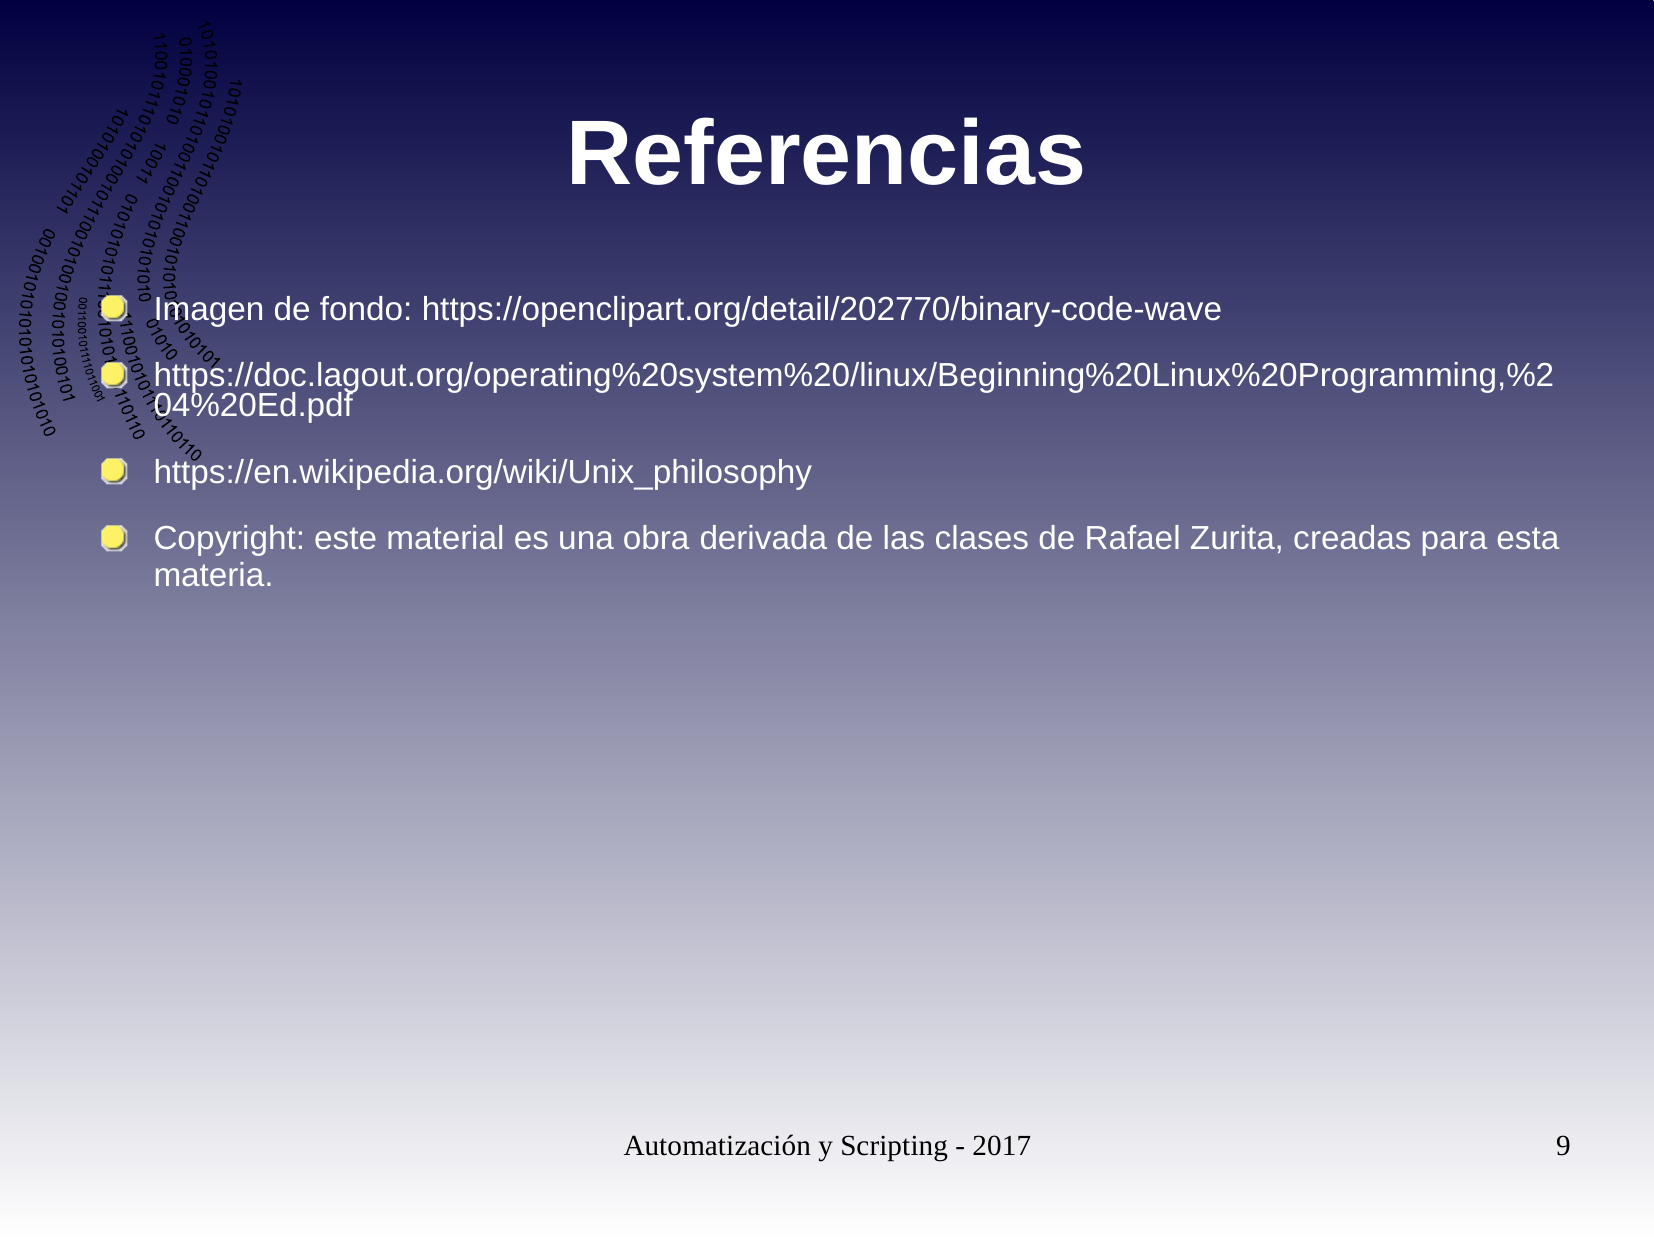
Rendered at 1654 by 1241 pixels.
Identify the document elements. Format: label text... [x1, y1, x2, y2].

list Imagen de fondo: https://openclipart.org/detail/202770/binary-code-wave https://doc.lagout.org/operating%20system%20/linux/Beginning%20Linux%20Programming,%204%20Ed.pdf https://en.wikipedia.org/wiki/Unix_philosophy Copyright: este material es una obra derivada de las clases de Rafael Zurita, creadas para esta materia. [82, 290, 1571, 1010]
title Referencias [82, 49, 1571, 257]
picture [18, 20, 243, 461]
